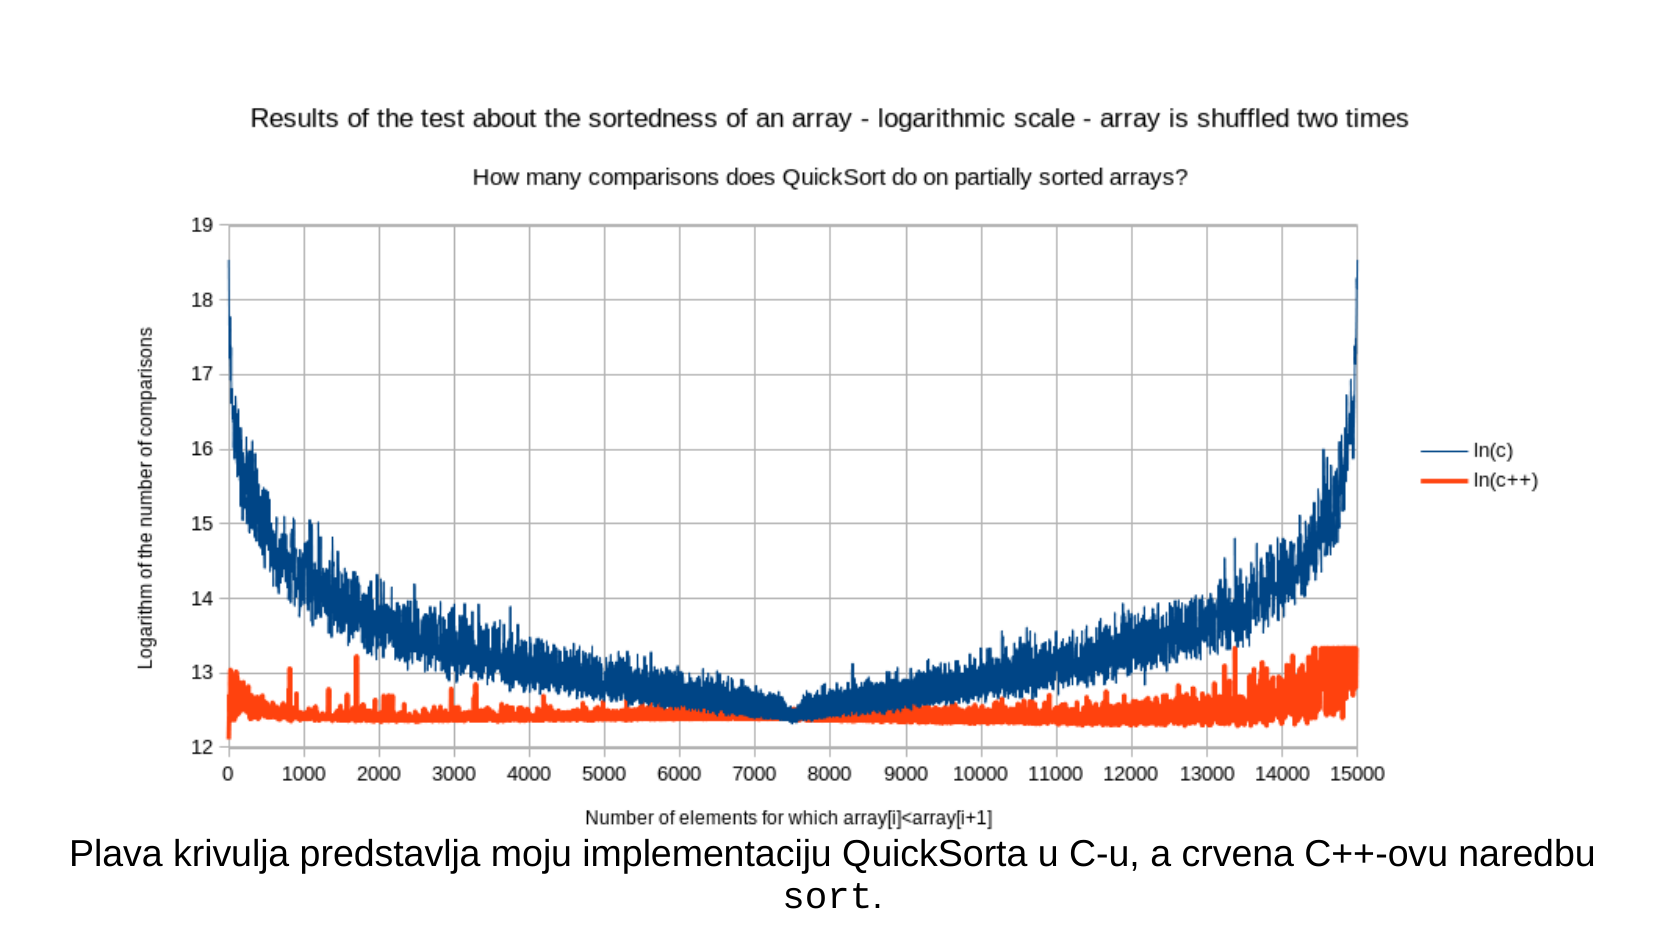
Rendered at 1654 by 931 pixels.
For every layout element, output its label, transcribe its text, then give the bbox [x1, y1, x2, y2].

picture [102, 71, 1557, 825]
text_box Plava krivulja predstavlja moju implementaciju QuickSorta u C-u, a crvena C++-ovu naredbu sort. [30, 825, 1636, 928]
